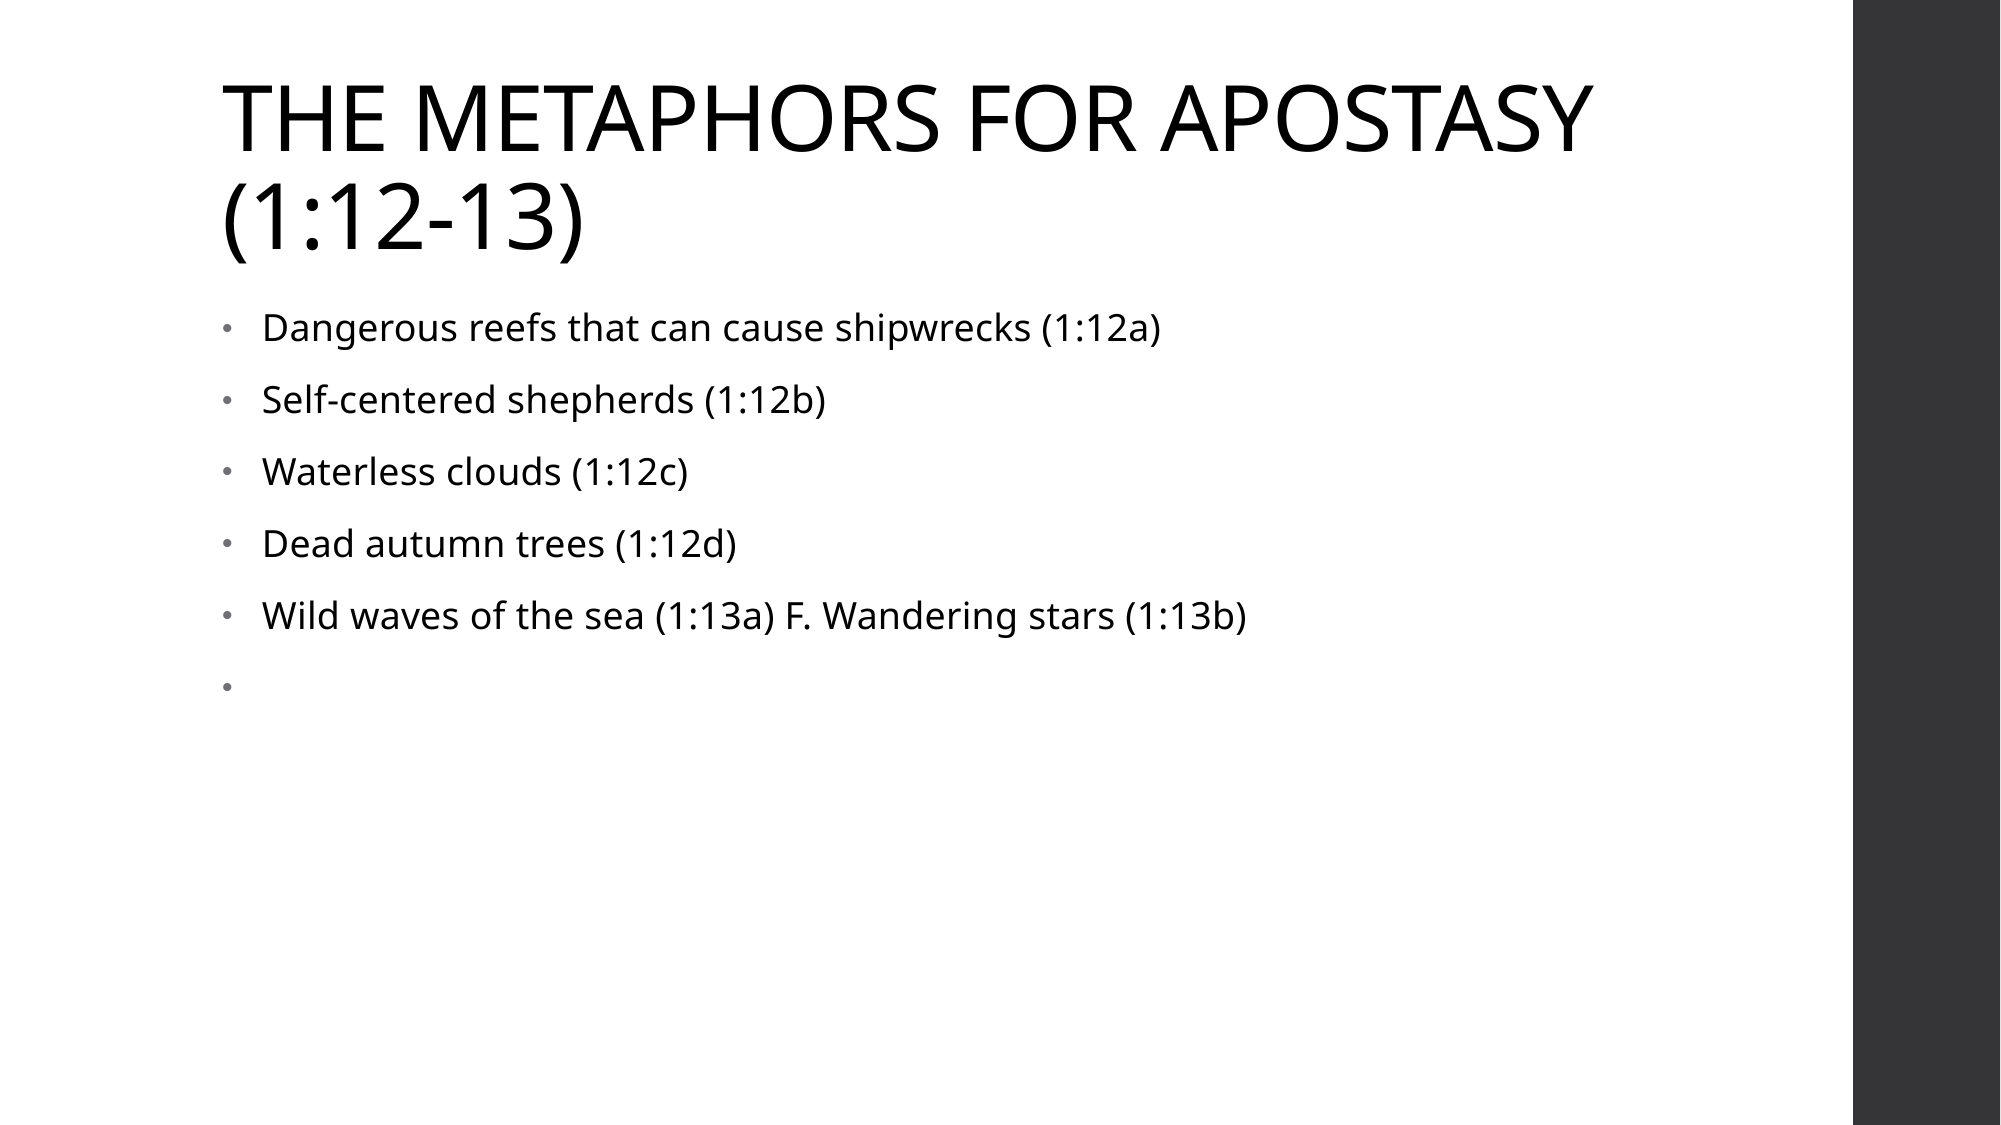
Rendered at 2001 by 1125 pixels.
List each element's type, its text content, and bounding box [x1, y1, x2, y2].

title THE METAPHORS FOR APOSTASY (1:12-13) [206, 60, 1797, 278]
list Dangerous reefs that can cause shipwrecks (1:12a) Self-centered shepherds (1:12b) Waterless clouds (1:12c) Dead autumn trees (1:12d) Wild waves of the sea (1:13a) F. Wandering stars (1:13b) [206, 299, 1617, 1014]
